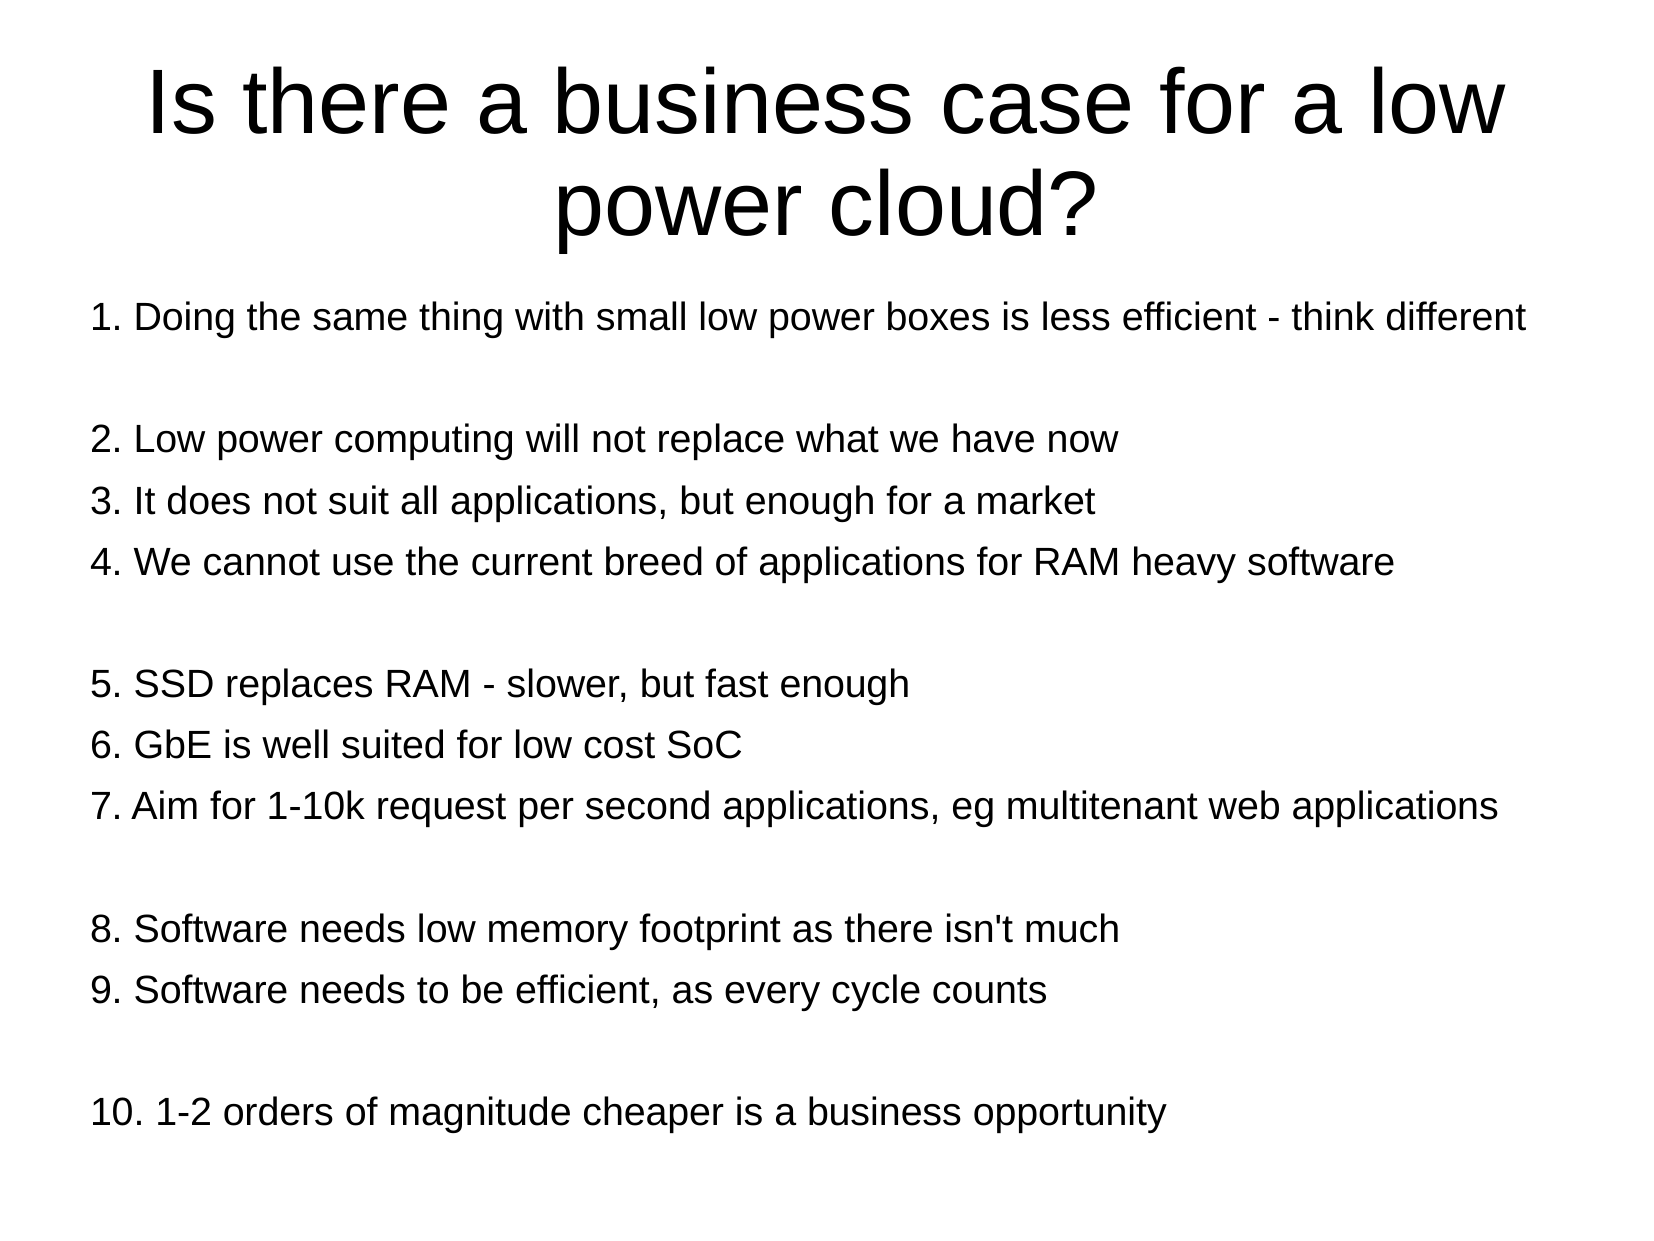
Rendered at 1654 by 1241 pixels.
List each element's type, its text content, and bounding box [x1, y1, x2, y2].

title Is there a business case for a low power cloud? [82, 49, 1571, 257]
list 1. Doing the same thing with small low power boxes is less efficient - think different 2. Low power computing will not replace what we have now 3. It does not suit all applications, but enough for a market 4. We cannot use the current breed of applications for RAM heavy software 5. SSD replaces RAM - slower, but fast enough 6. GbE is well suited for low cost SoC 7. Aim for 1-10k request per second applications, eg multitenant web applications 8. Software needs low memory footprint as there isn't much 9. Software needs to be efficient, as every cycle counts 10. 1-2 orders of magnitude cheaper is a business opportunity [90, 295, 1579, 1153]
